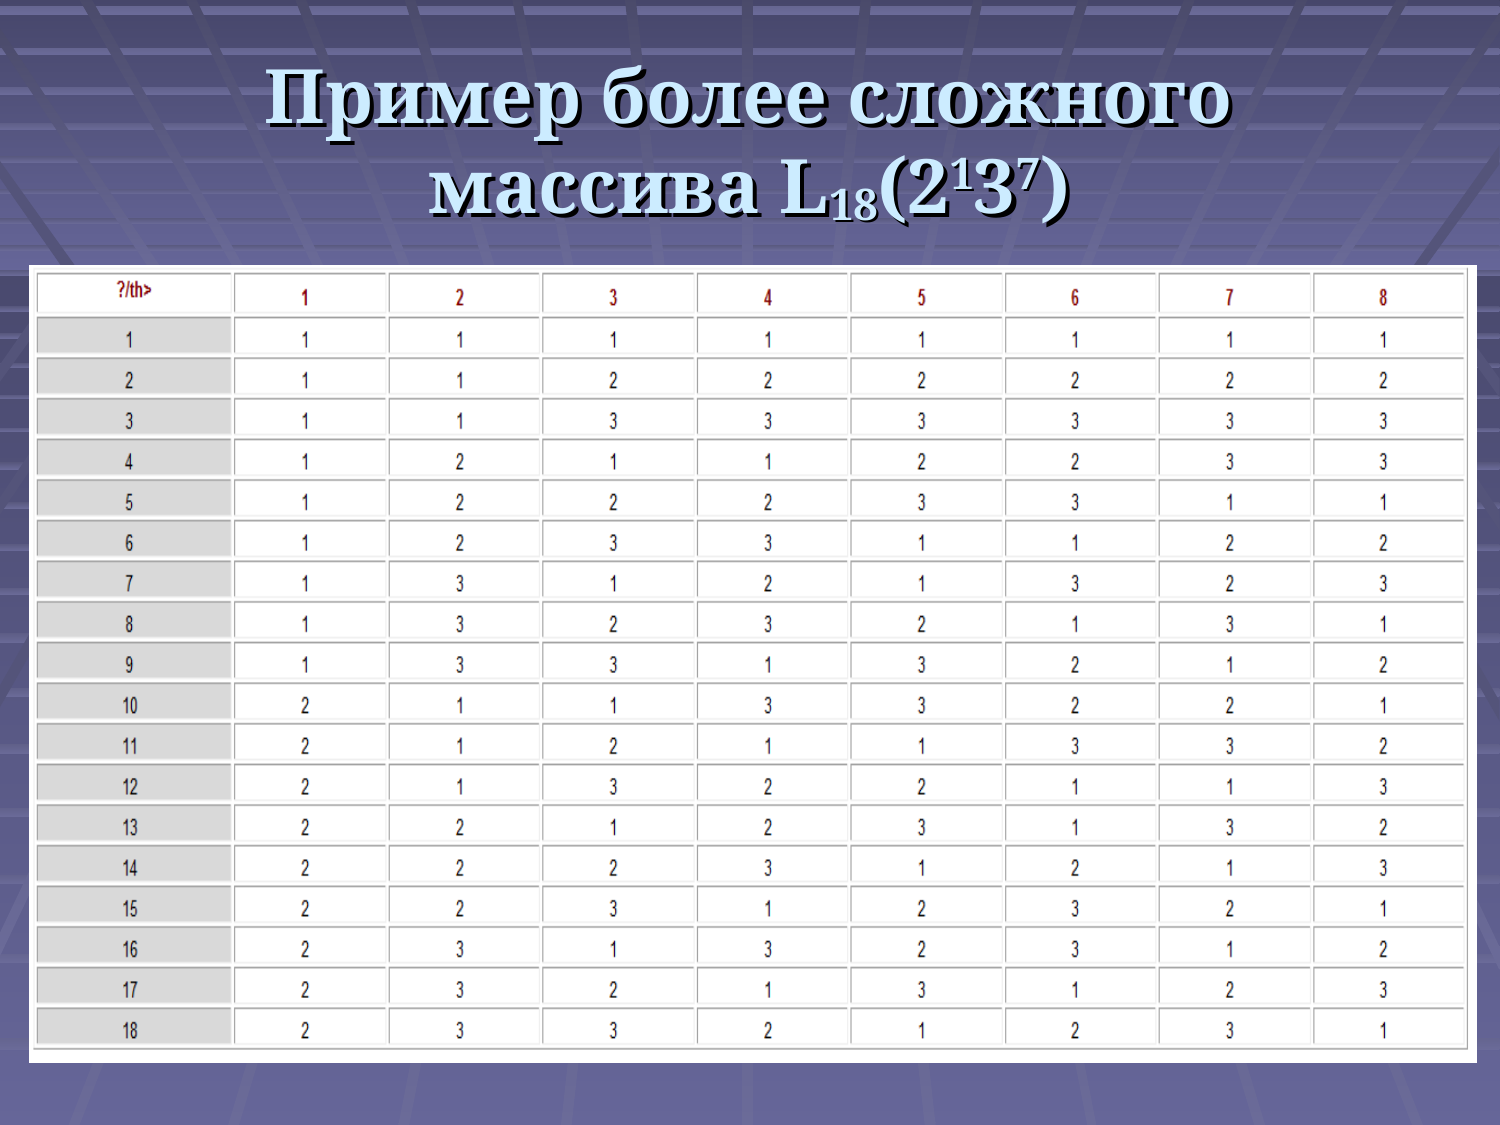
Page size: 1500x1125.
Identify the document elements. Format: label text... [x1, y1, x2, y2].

title Пример более сложного массива L18(2137) [74, 20, 1424, 257]
picture [29, 265, 1477, 1063]
